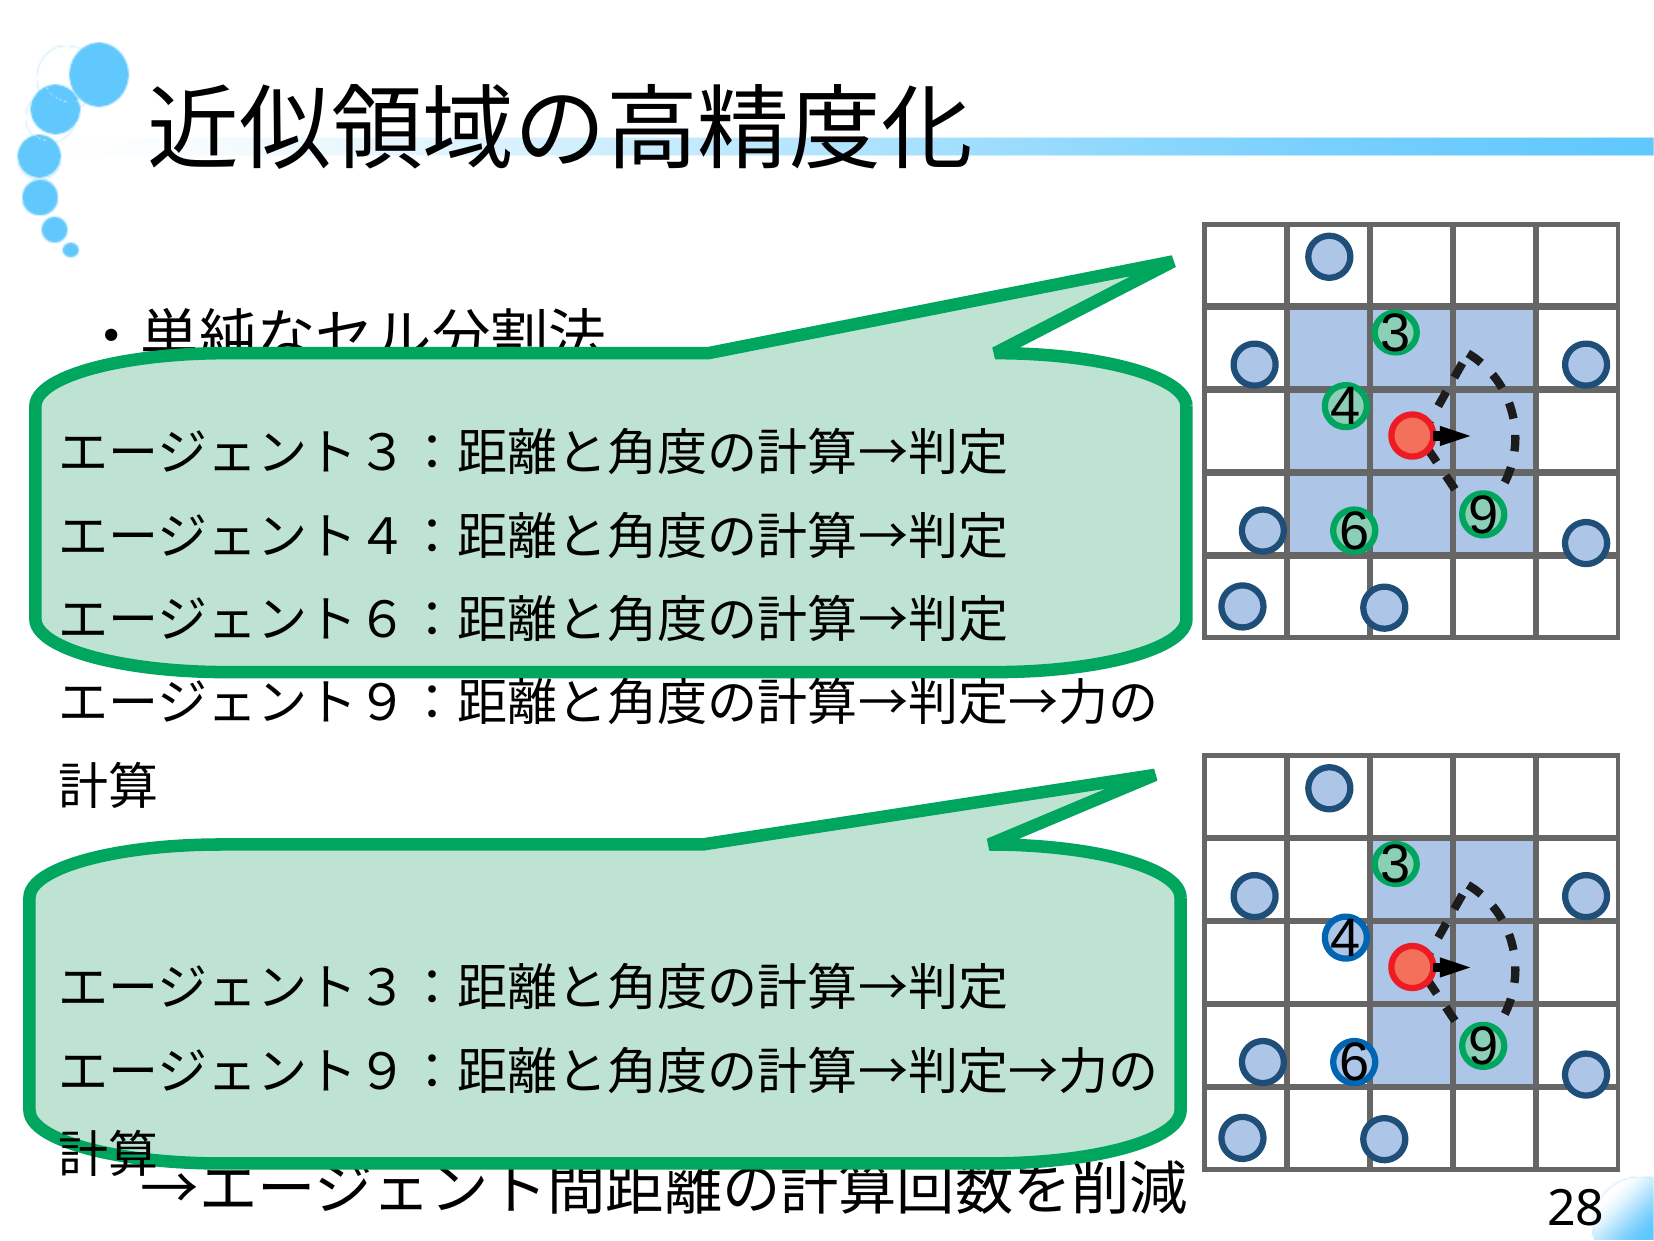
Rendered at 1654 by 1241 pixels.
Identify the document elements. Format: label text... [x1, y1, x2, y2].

text_box [1204, 307, 1619, 389]
text_box [1204, 390, 1619, 472]
text_box [29, 774, 1181, 1164]
text_box [1204, 755, 1619, 1170]
text_box 9 [1462, 1024, 1505, 1067]
text_box 4 [1324, 385, 1367, 428]
text_box 3 [1374, 844, 1417, 884]
text_box 3 [1374, 312, 1417, 353]
text_box [134, 1137, 144, 1141]
text_box 6 [1333, 1041, 1376, 1084]
text_box エージェント３：距離と角度の計算→判定 エージェント９：距離と角度の計算→判定→力の計算 [43, 929, 1178, 1051]
title 近似領域の高精度化 [147, 55, 1636, 266]
text_box [1204, 473, 1619, 638]
text_box 9 [1462, 493, 1505, 536]
text_box 6 [1333, 509, 1376, 552]
text_box 4 [1324, 916, 1367, 959]
text_box エージェント３：距離と角度の計算→判定 エージェント４：距離と角度の計算→判定 エージェント６：距離と角度の計算→判定 エージェント９：距離と角度の計算→判定→力の計算 [43, 394, 1178, 631]
subtitle ・単純なセル分割法 影響範囲外のエージェント間距離も計算 →無駄な処理 ・提案手法 影響範囲に合わせた近似領域を設定 →エージェント間距離の計算回数を削減 [82, 290, 1571, 1010]
subtitle ・単純なセル分割法 影響範囲外のエージェント間距離も計算 →無駄な処理 ・提案手法 影響範囲に合わせた近似領域を設定 →エージェント間距離の計算回数を削減 [82, 290, 1023, 371]
text_box [1204, 224, 1619, 306]
picture [0, 0, 1654, 1240]
text_box [35, 261, 1187, 673]
